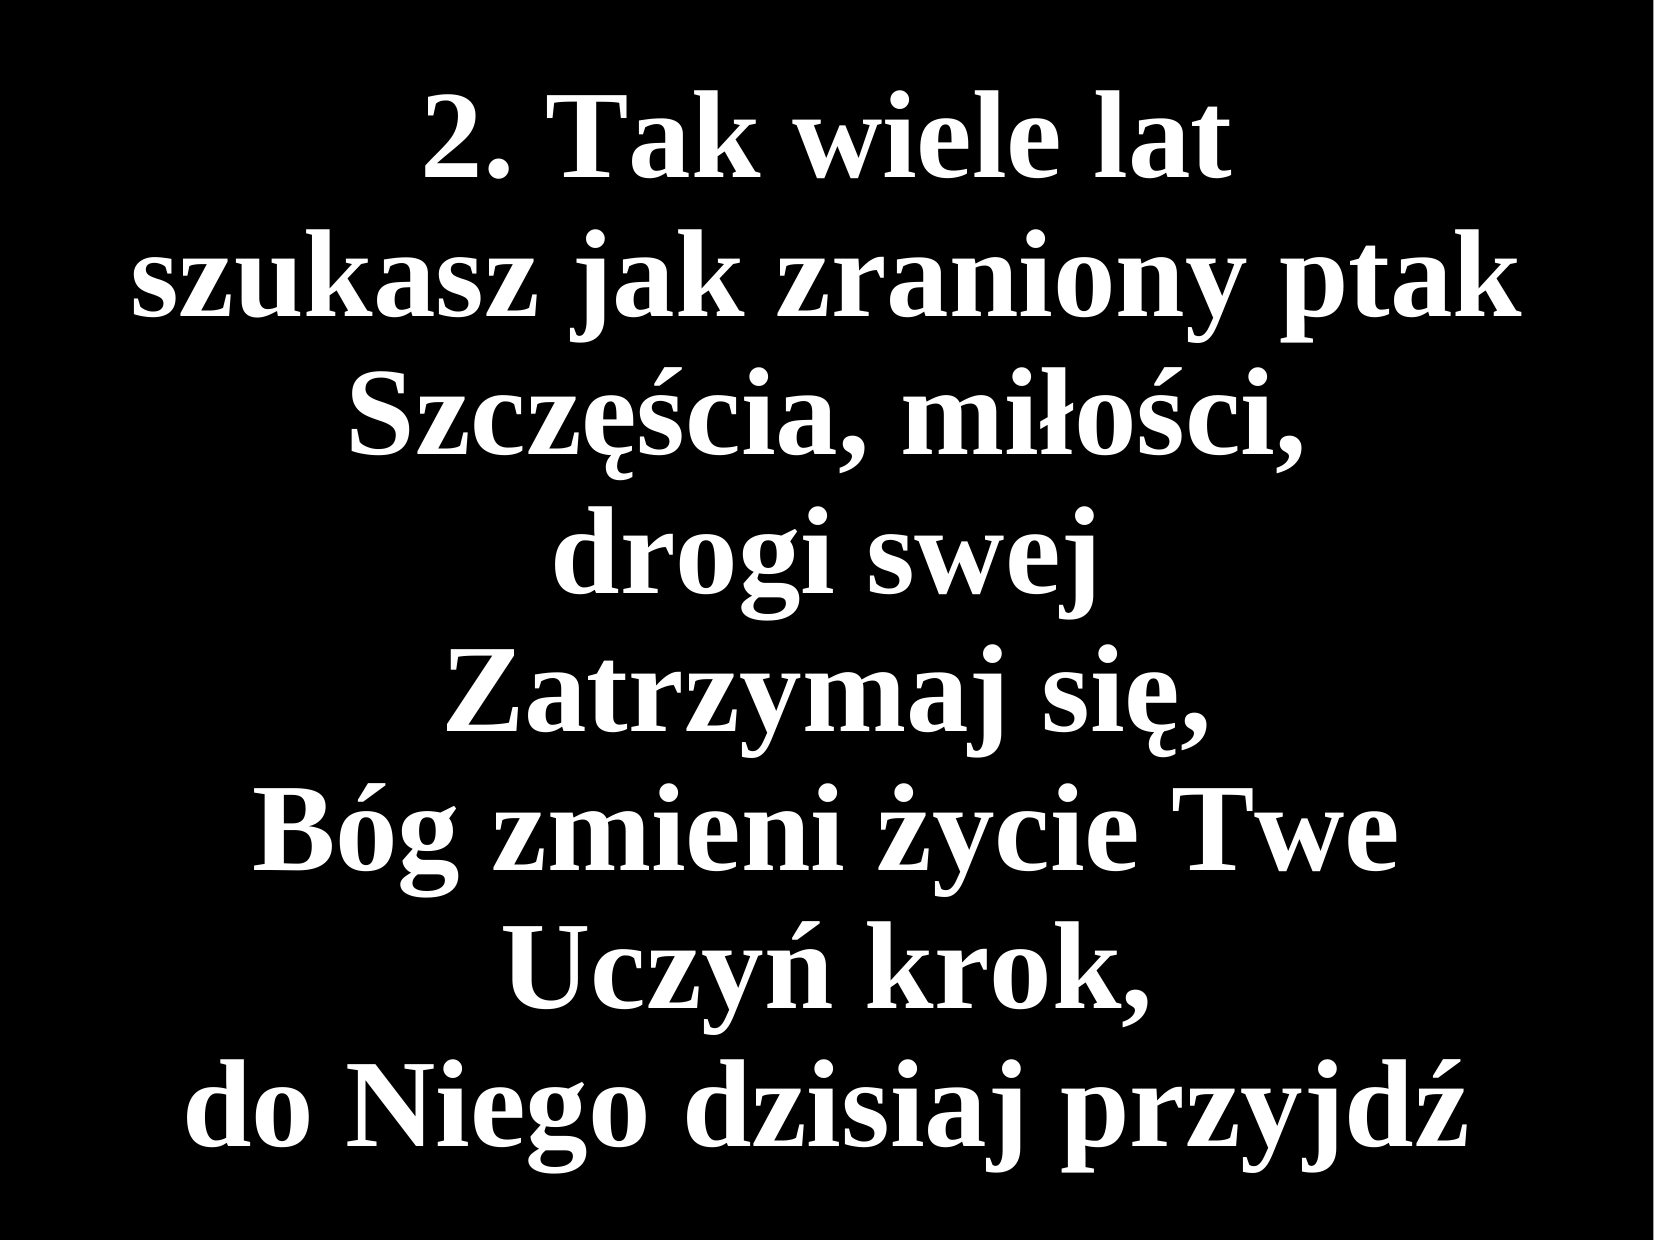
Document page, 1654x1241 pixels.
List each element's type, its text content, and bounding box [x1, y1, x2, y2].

title 2. Tak wiele lat szukasz jak zraniony ptak Szczęścia, miłości, drogi swej Zatrzymaj się, Bóg zmieni życie Twe Uczyń krok, do Niego dzisiaj przyjdź [0, 0, 1654, 1241]
